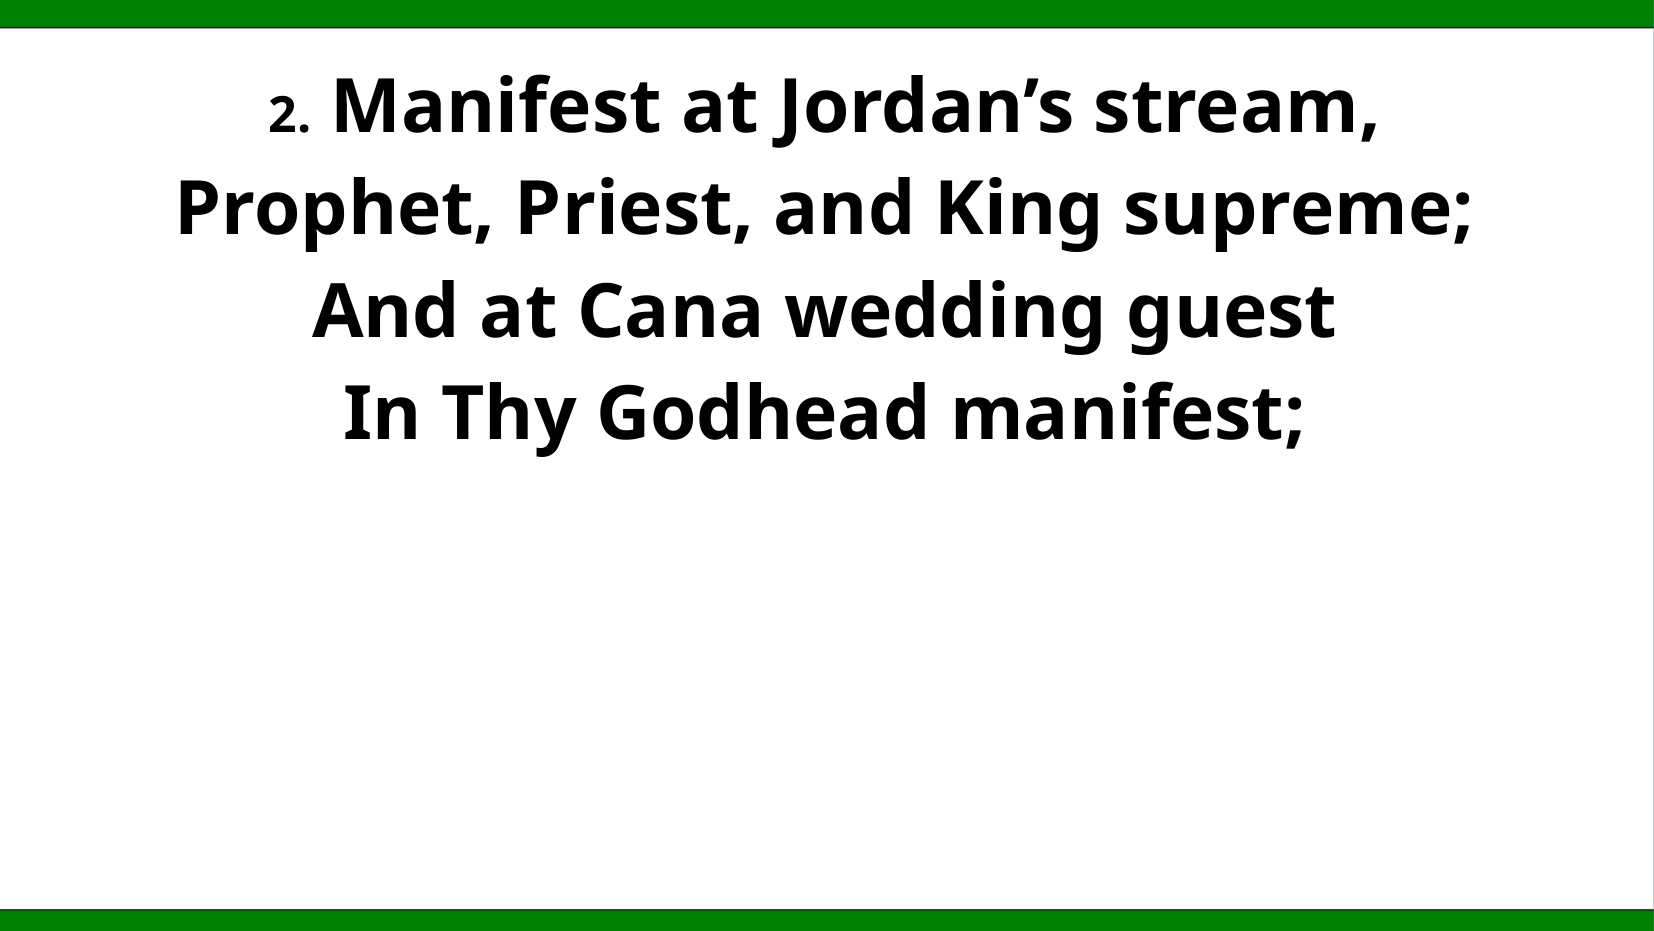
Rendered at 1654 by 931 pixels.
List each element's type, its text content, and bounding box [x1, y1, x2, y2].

picture [0, 0, 1654, 931]
text_box 2. Manifest at Jordan’s stream, Prophet, Priest, and King supreme; And at Cana wedding guest In Thy Godhead manifest; [90, 45, 1561, 460]
